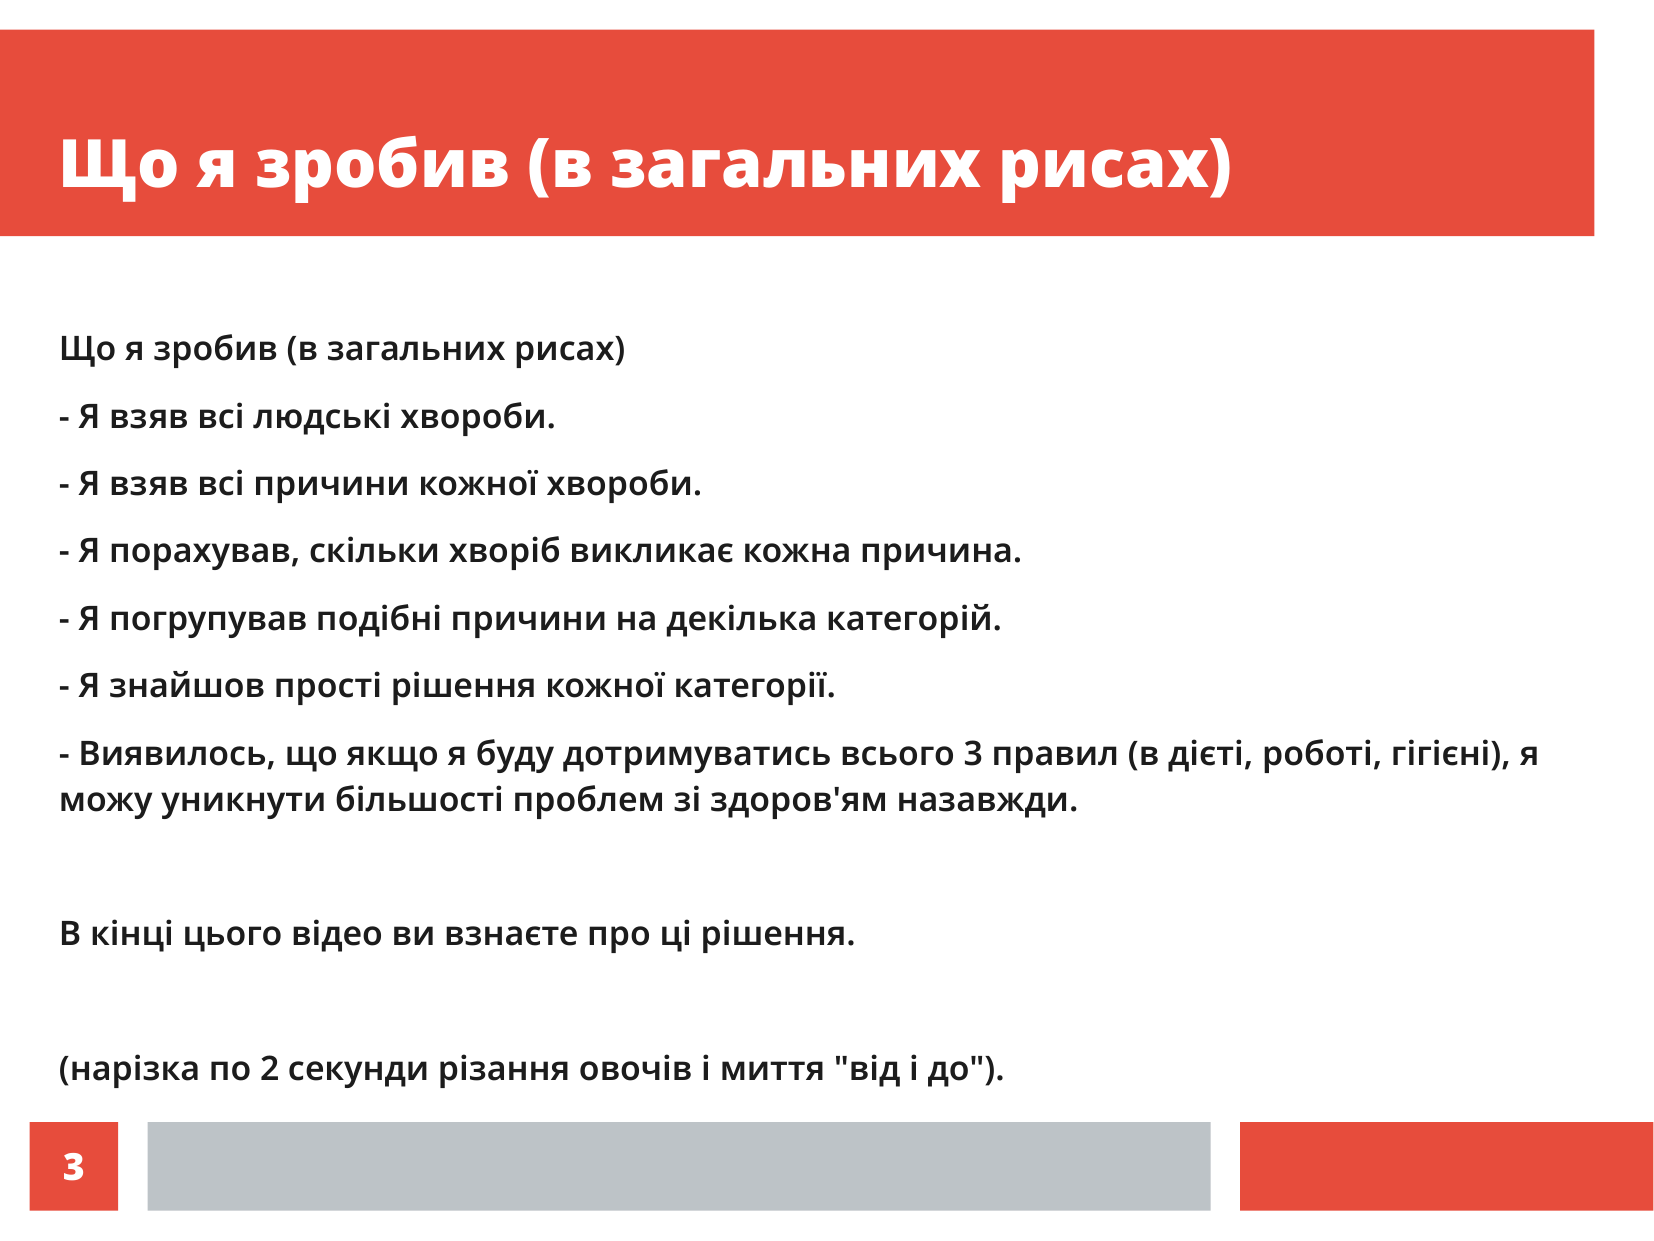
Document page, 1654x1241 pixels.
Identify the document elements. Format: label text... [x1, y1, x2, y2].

list Що я зробив (в загальних рисах) - Я взяв всі людські хвороби. - Я взяв всі причини кожної хвороби. - Я порахував, скільки хворіб викликає кожна причина. - Я погрупував подібні причини на декілька категорій. - Я знайшов прості рішення кожної категорії. - Виявилось, що якщо я буду дотримуватись всього 3 правил (в дієті, роботі, гігієні), я можу уникнути більшості проблем зі здоров'ям назавжди. В кінці цього відео ви взнаєте про ці рішення. (нарізка по 2 секунди різання овочів і миття "від і до"). [59, 324, 1565, 1093]
title Що я зробив (в загальних рисах) [59, 59, 1595, 207]
